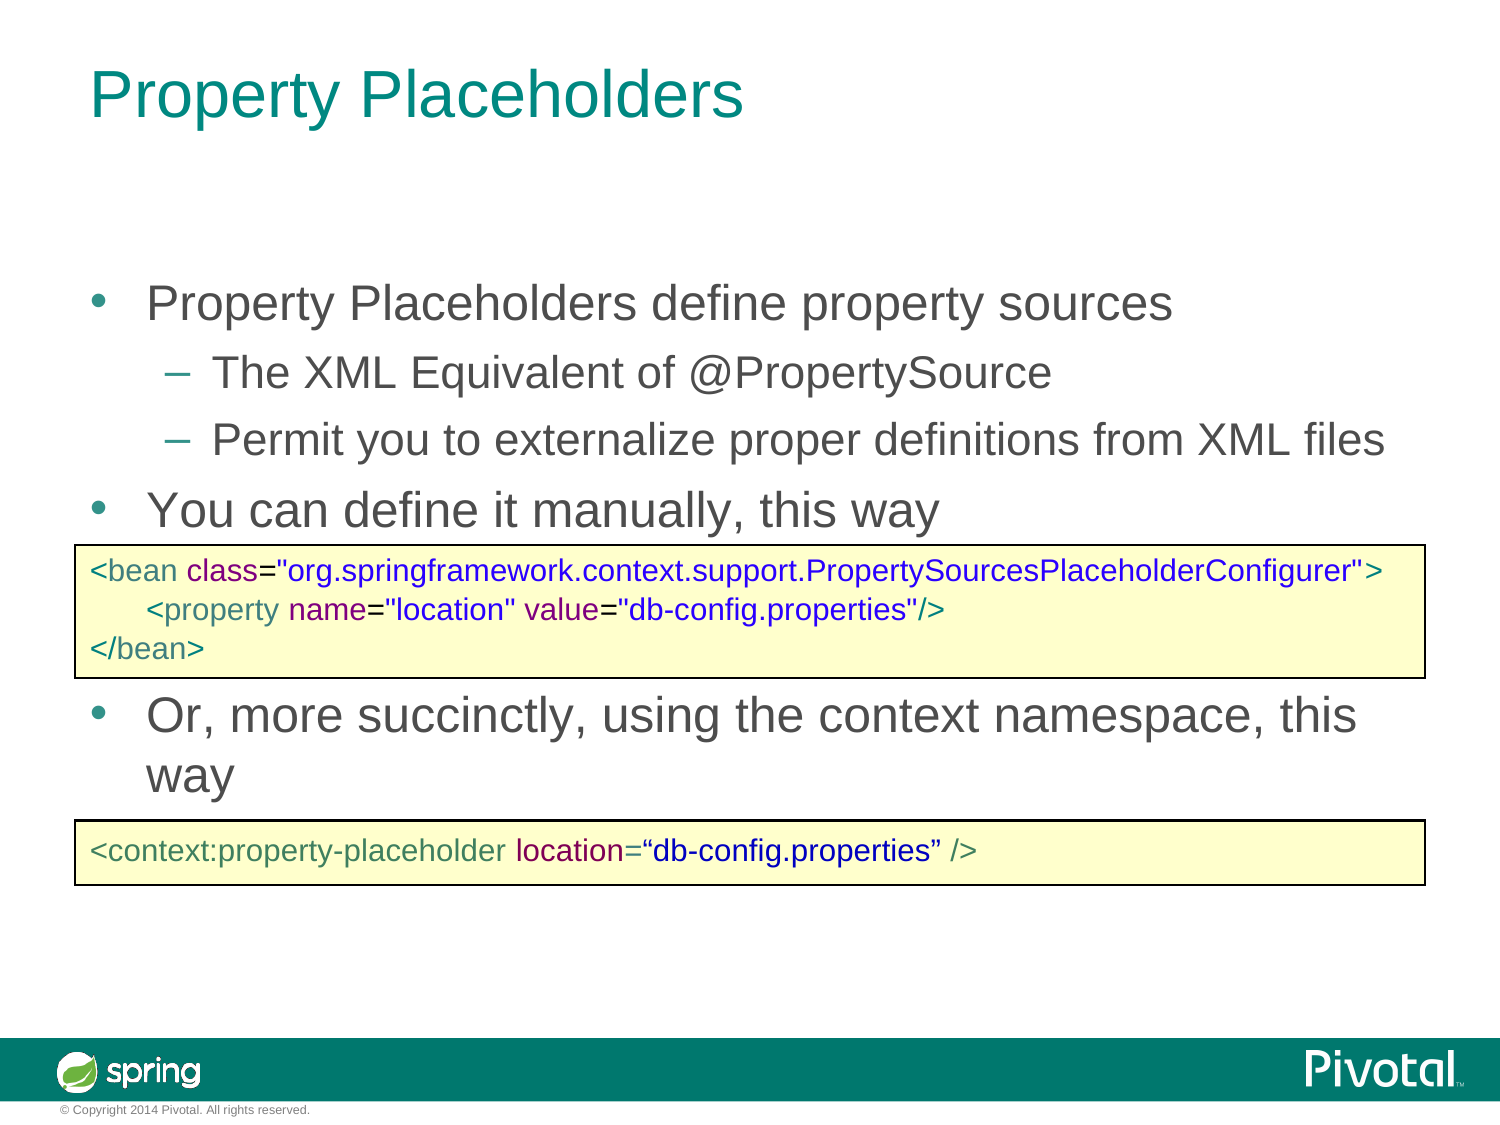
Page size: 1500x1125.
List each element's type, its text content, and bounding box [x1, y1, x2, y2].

picture [1306, 1050, 1464, 1087]
title Property Placeholders [75, 37, 1426, 225]
list Property Placeholders define property sources The XML Equivalent of @PropertySource Permit you to externalize proper definitions from XML files You can define it manually, this way Or, more succinctly, using the context namespace, this way [75, 262, 1426, 1013]
picture [32, 1041, 210, 1103]
